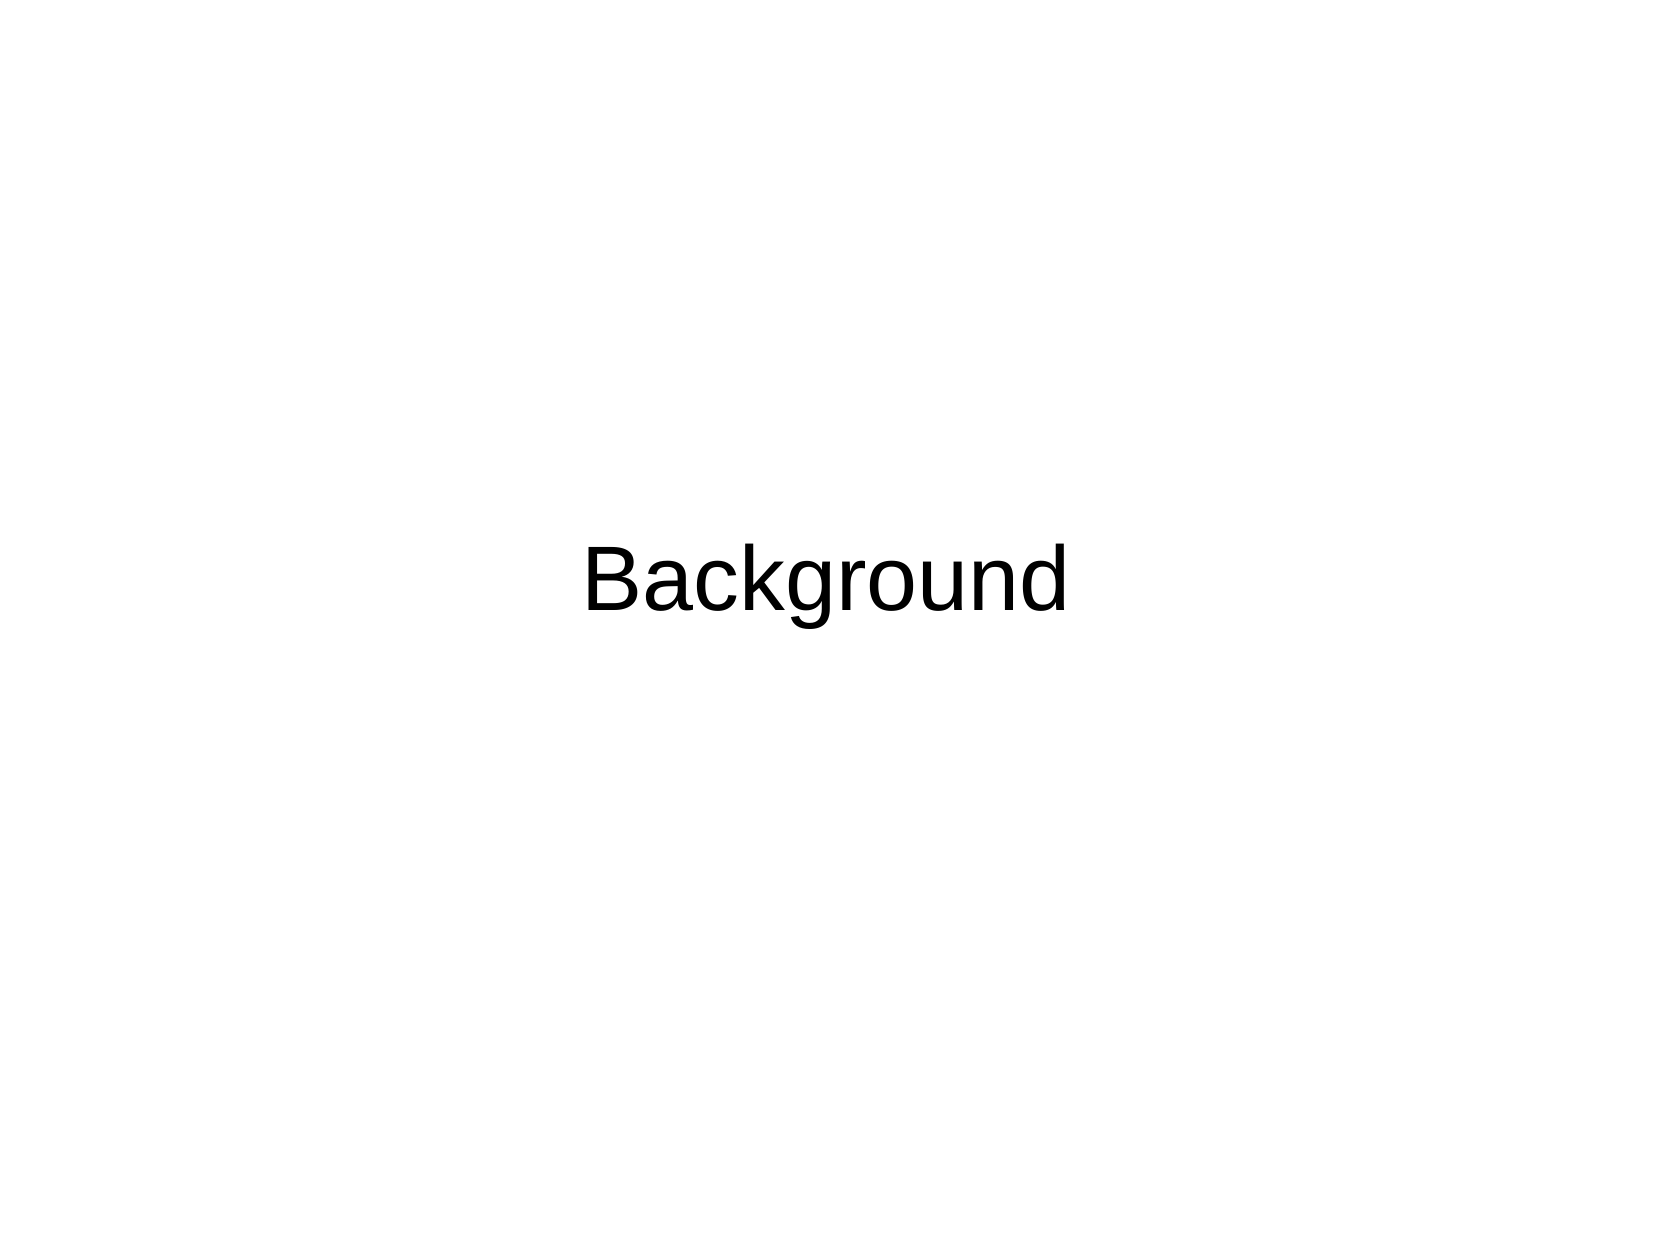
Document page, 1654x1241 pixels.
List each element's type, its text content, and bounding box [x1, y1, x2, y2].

subtitle Background [82, 49, 1571, 1109]
